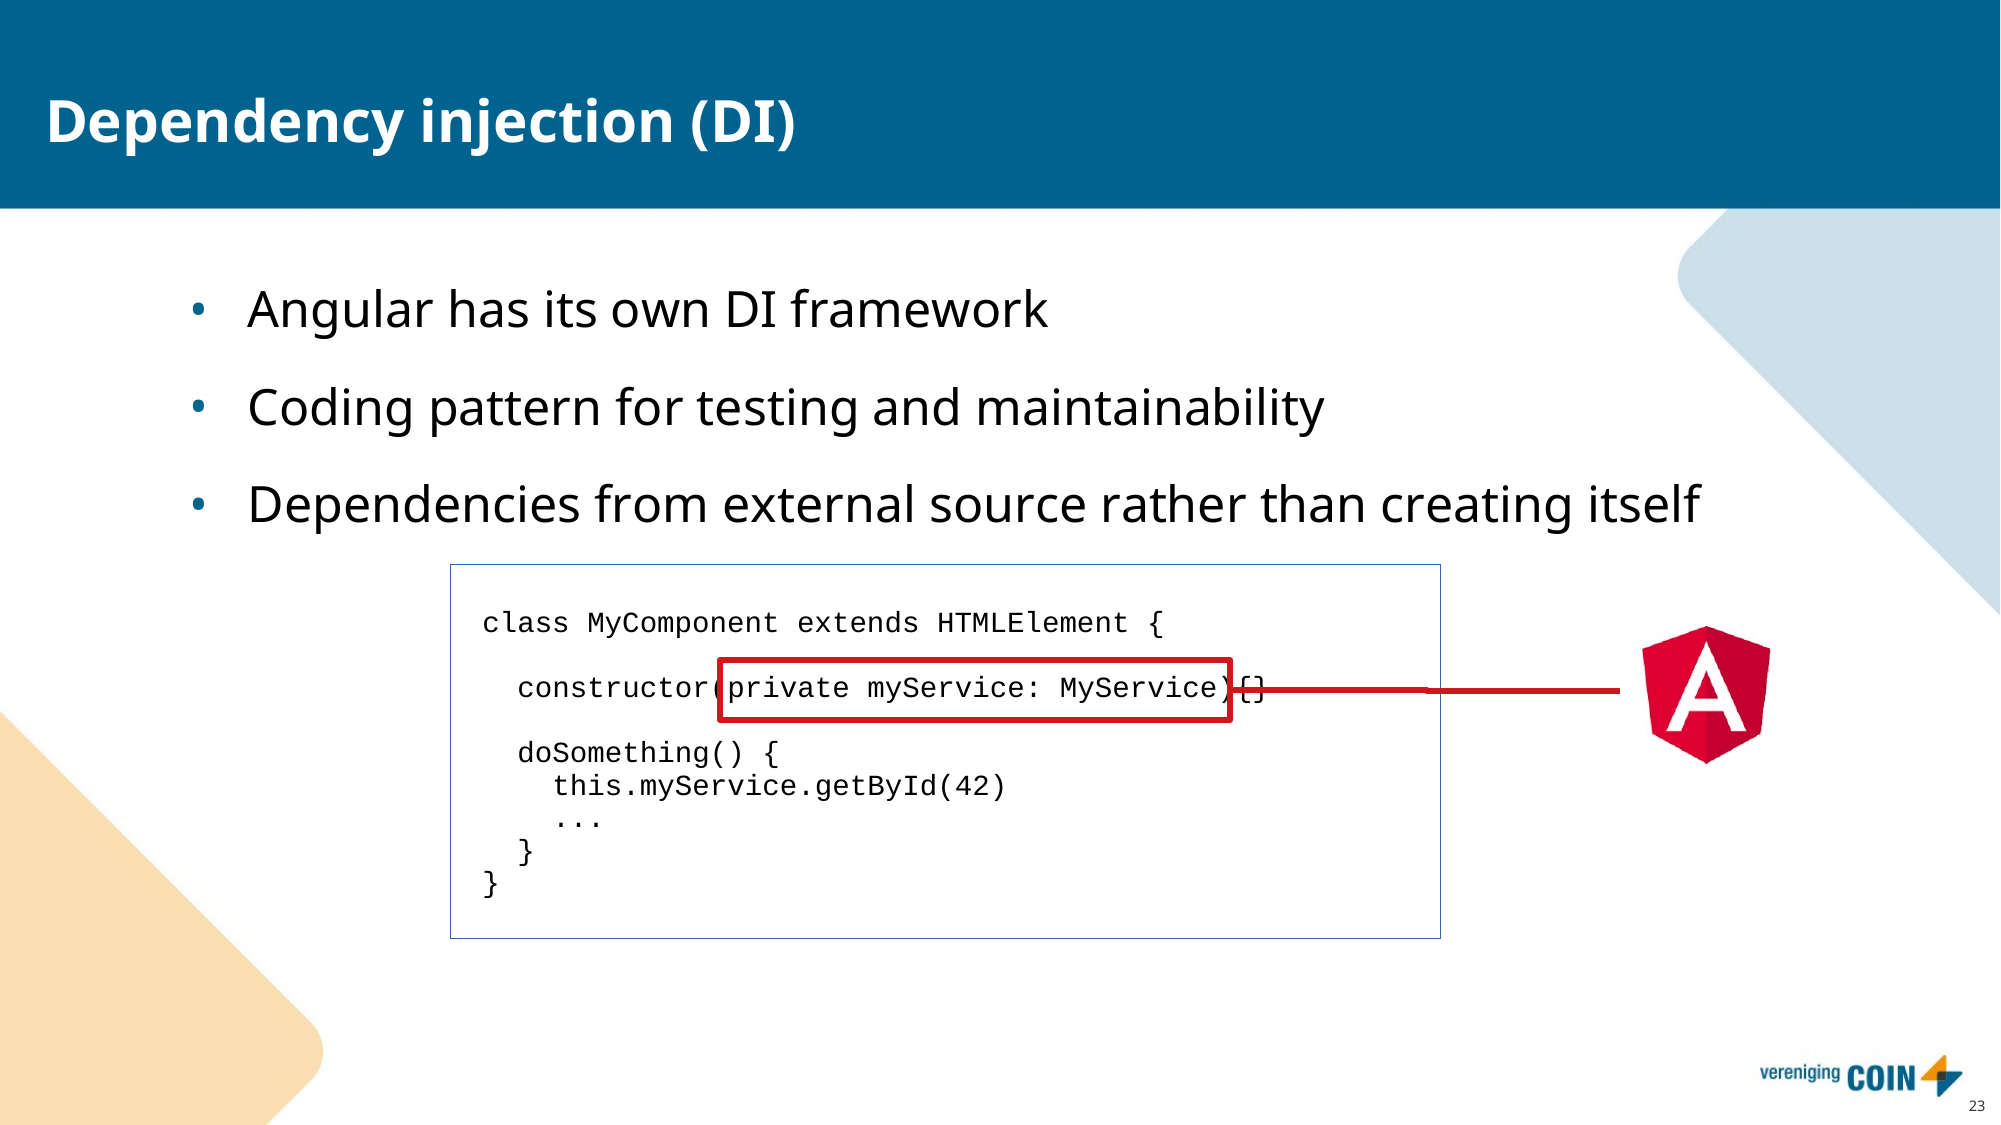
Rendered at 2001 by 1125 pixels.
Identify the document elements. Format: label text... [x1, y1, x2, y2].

text_box Dependency injection (DI) [30, 31, 1969, 162]
text_box class MyComponent extends HTMLElement { constructor(private myService: MyService){} doSomething() { this.myService.getById(42) ... } } [723, 663, 1227, 717]
text_box Angular has its own DI framework Coding pattern for testing and maintainability Dependencies from external source rather than creating itself [174, 240, 1840, 491]
text_box class MyComponent extends HTMLElement { constructor(private myService: MyService){} doSomething() { this.myService.getById(42) ... } } [450, 564, 1441, 939]
picture [0, 208, 2001, 1125]
